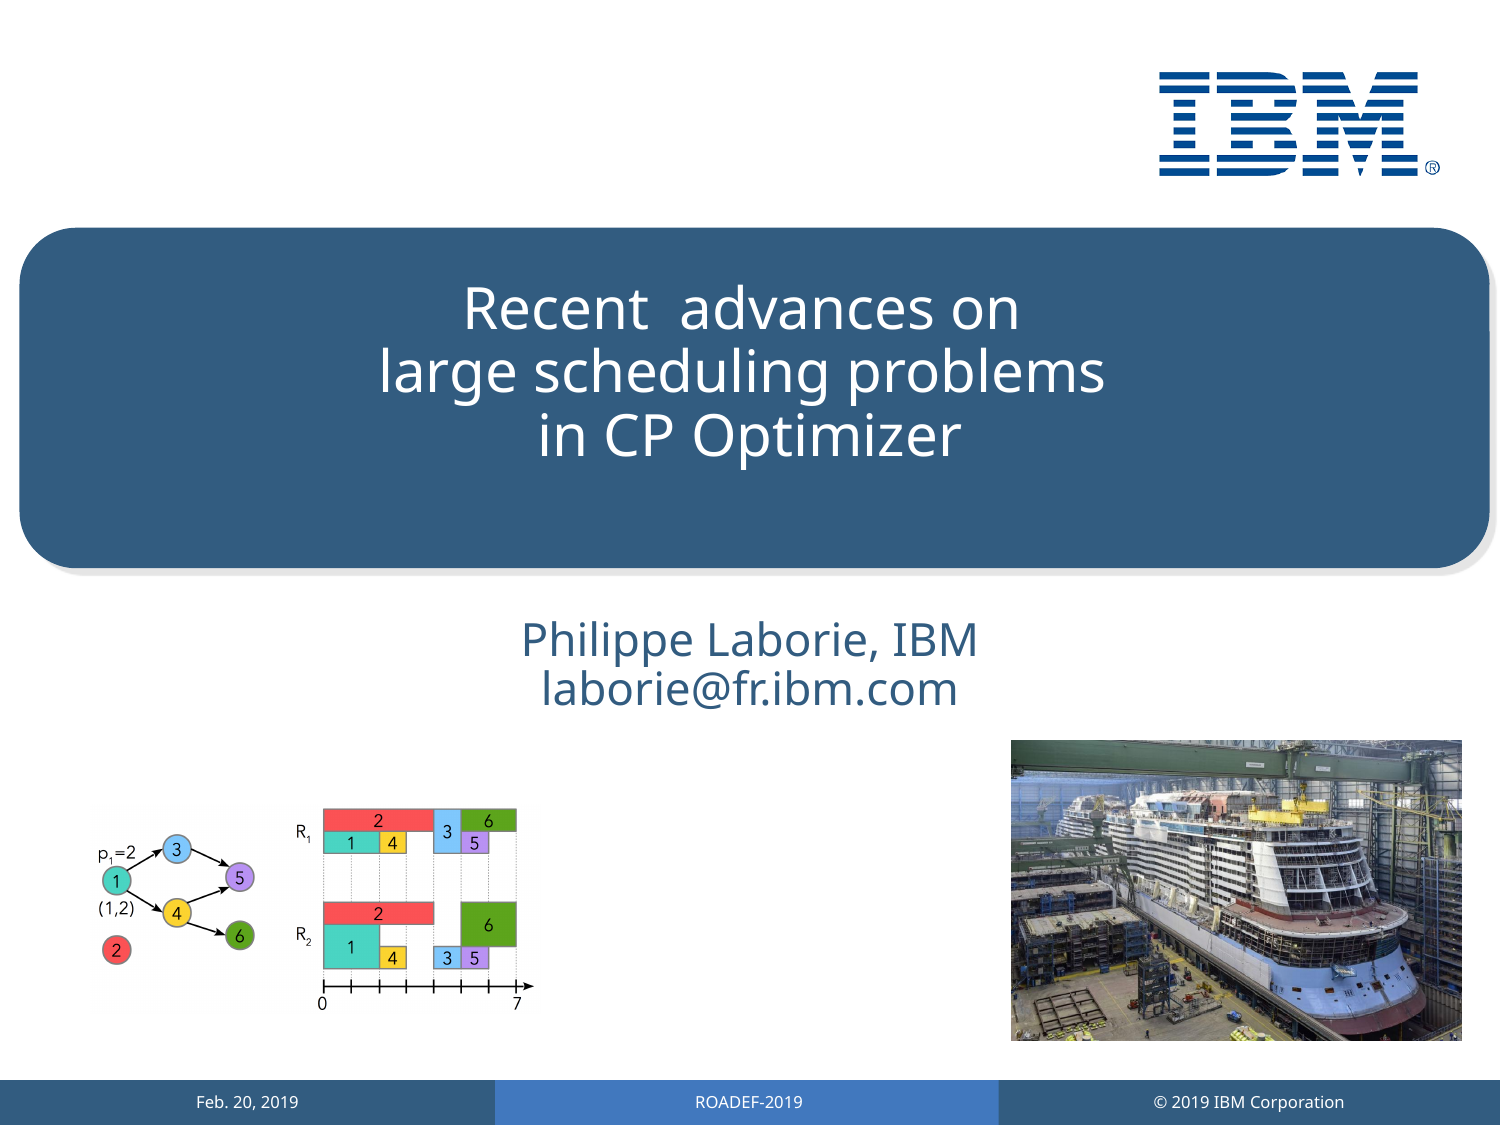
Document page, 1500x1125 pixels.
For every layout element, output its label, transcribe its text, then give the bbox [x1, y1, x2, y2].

picture [1151, 63, 1446, 184]
title Recent advances on large scheduling problems in CP Optimizer Philippe Laborie, IBM laborie@fr.ibm.com [0, 197, 1500, 769]
picture [1011, 740, 1462, 1041]
picture [90, 804, 541, 1014]
